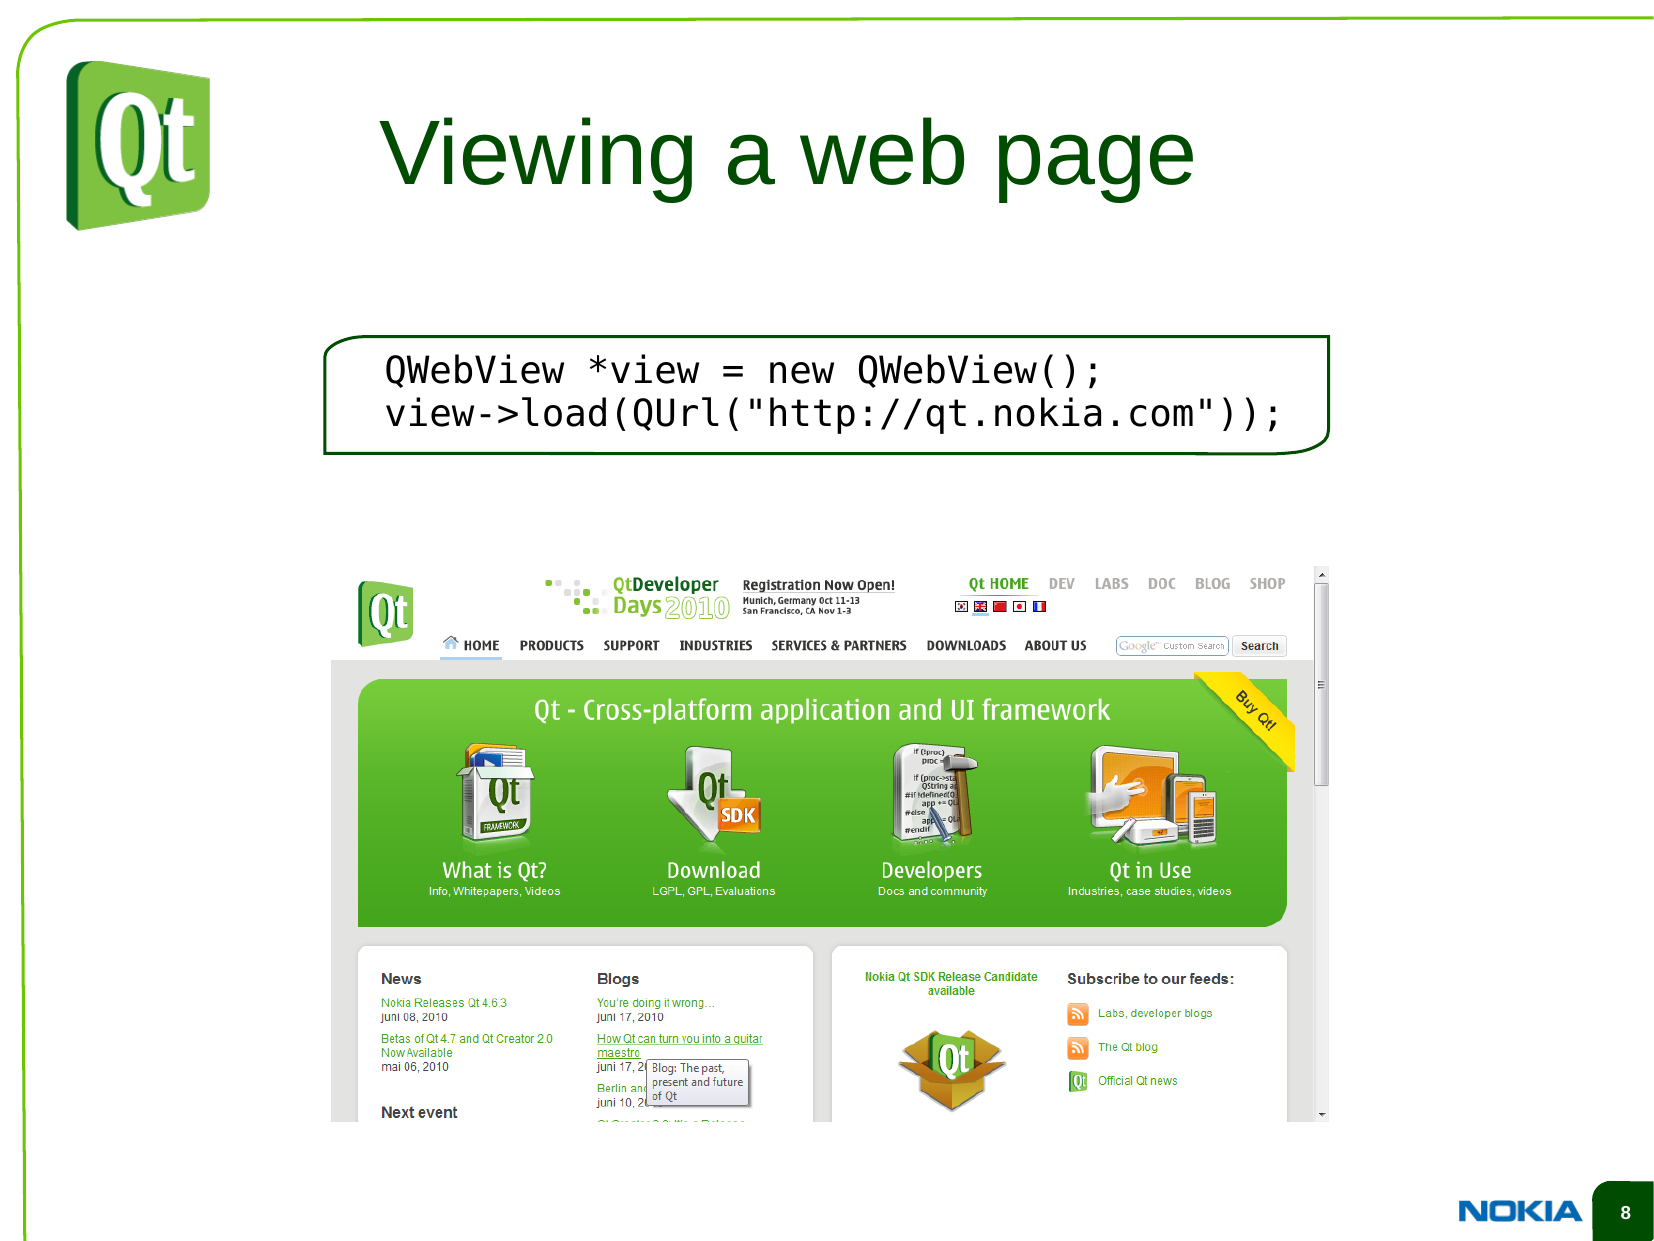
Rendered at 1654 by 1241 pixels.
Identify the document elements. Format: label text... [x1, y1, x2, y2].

picture [331, 566, 1329, 1123]
text_box QWebView *view = new QWebView(); view->load(QUrl("http://qt.nokia.com")); [369, 341, 1300, 443]
title Viewing a web page [251, 49, 1327, 257]
picture [66, 61, 210, 231]
picture [1459, 1200, 1583, 1222]
